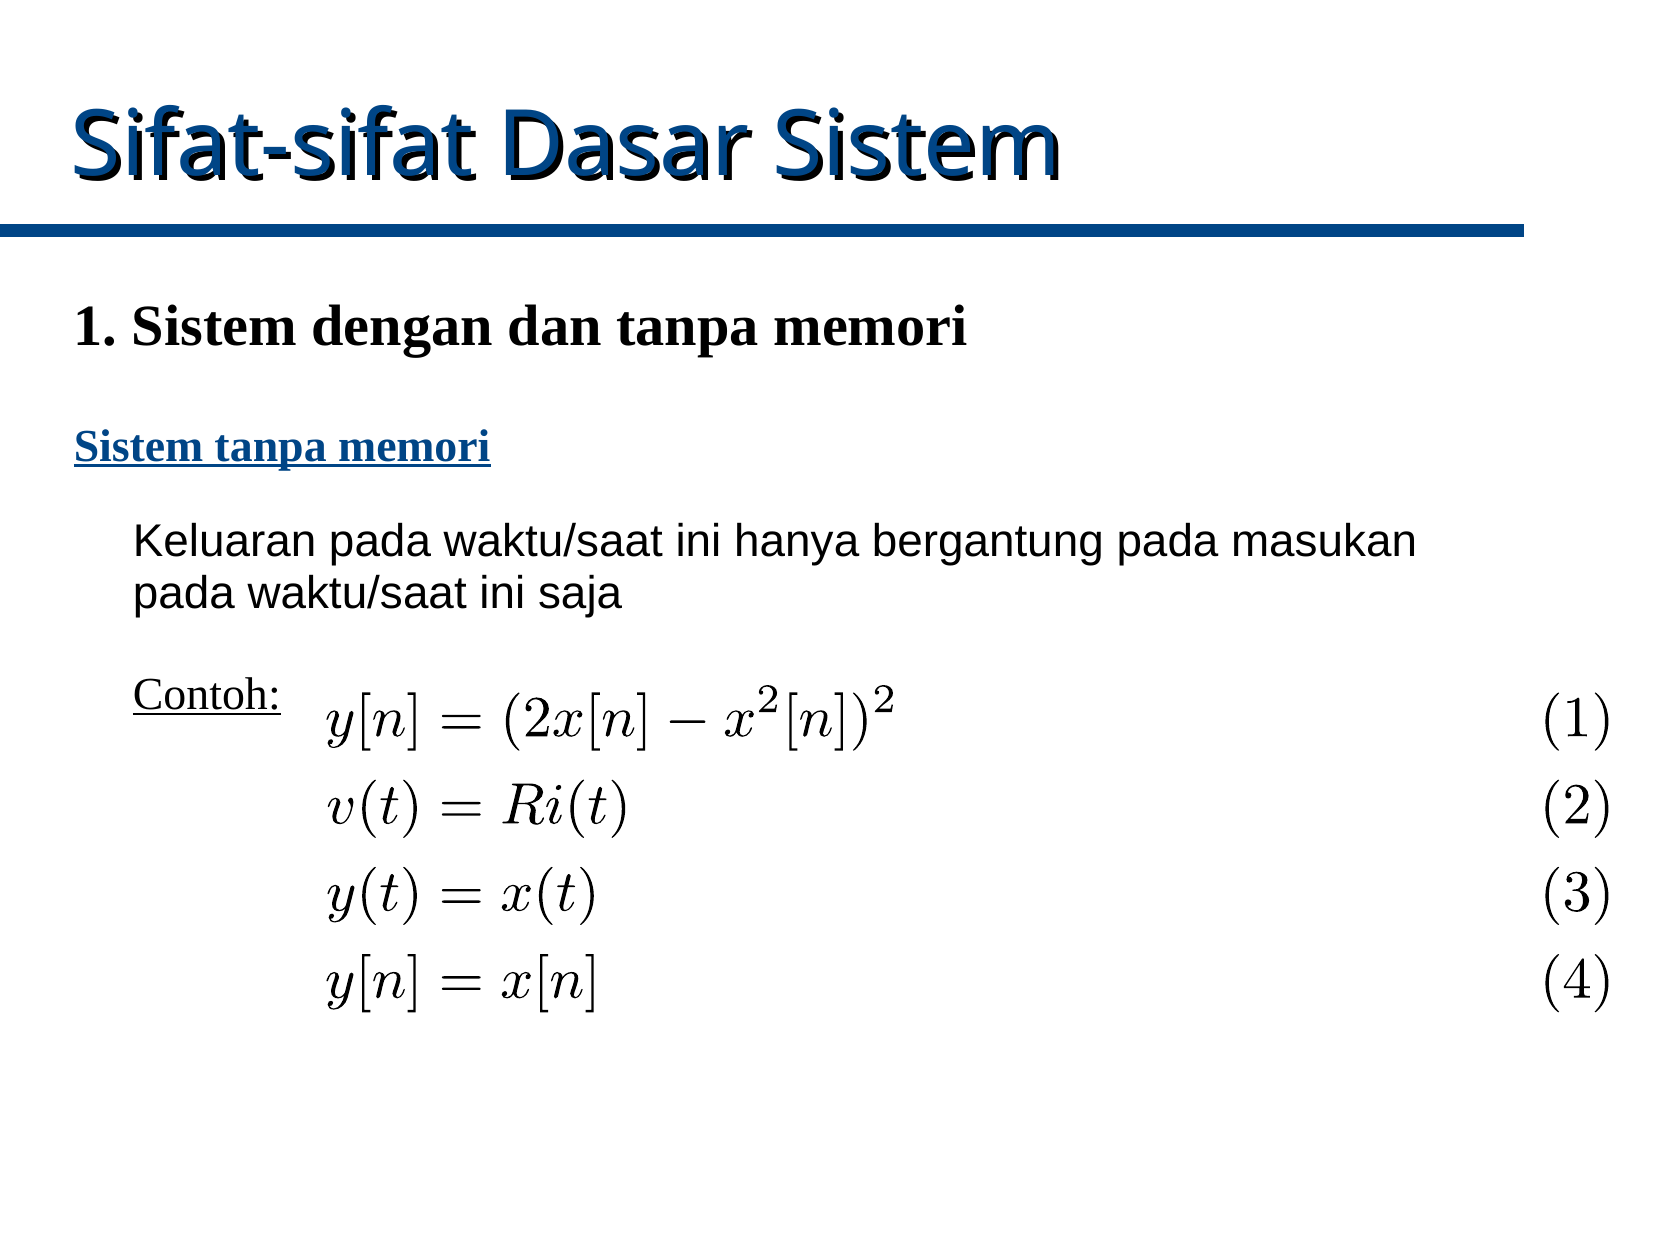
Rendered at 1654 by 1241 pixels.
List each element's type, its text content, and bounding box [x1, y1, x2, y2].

text_box Keluaran pada waktu/saat ini hanya bergantung pada masukan pada waktu/saat ini saja Contoh: [118, 507, 1536, 738]
text_box [324, 685, 1615, 1013]
text_box Sistem tanpa memori [59, 413, 506, 496]
subtitle Sifat-sifat Dasar Sistem [70, 83, 1276, 197]
text_box 1. Sistem dengan dan tanpa memori [59, 286, 982, 387]
text_box [0, 224, 1524, 237]
